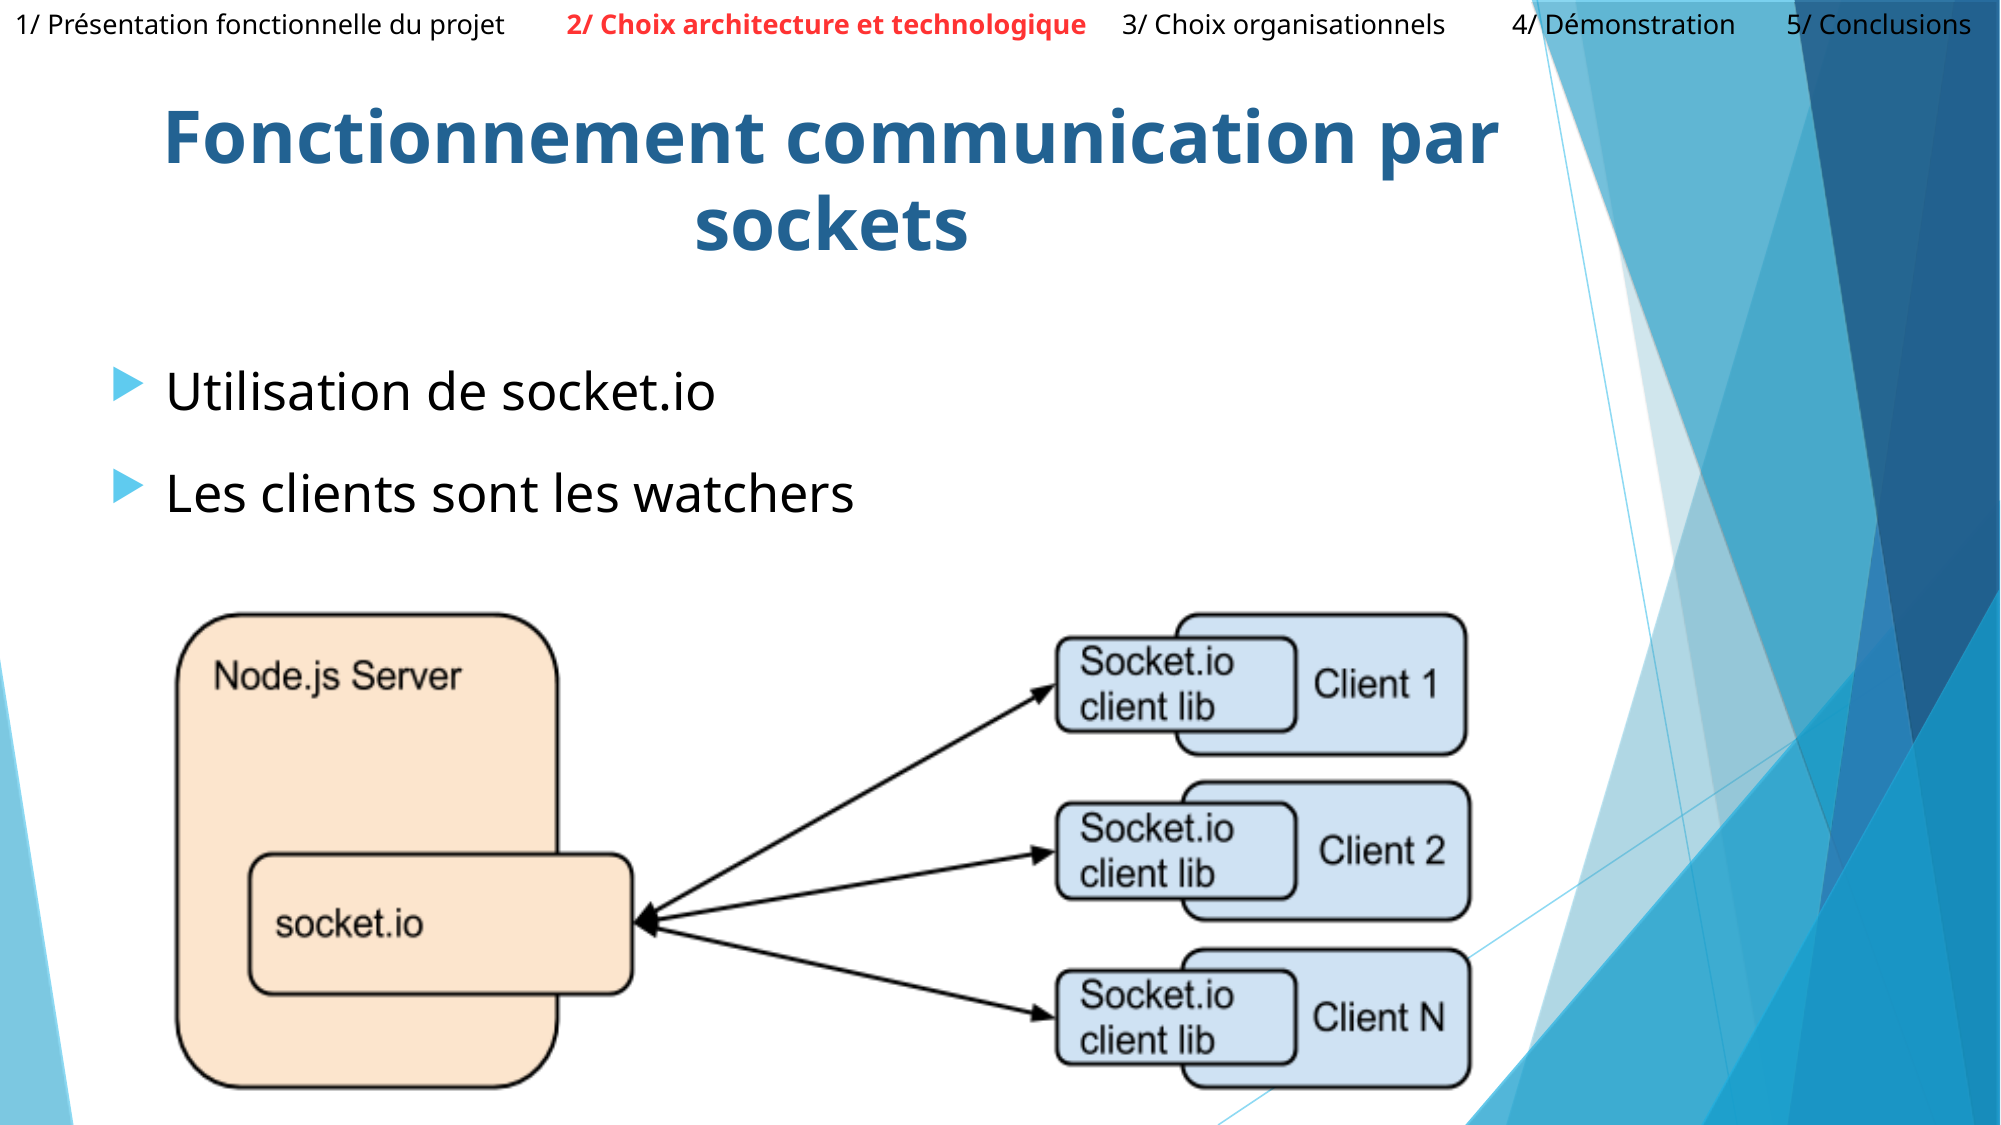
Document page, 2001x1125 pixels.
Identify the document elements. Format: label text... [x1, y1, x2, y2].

picture [118, 578, 1520, 1125]
list Fonctionnement communication par sockets Utilisation de socket.io Les clients sont les watchers [94, 82, 1570, 1125]
text_box 1/ Présentation fonctionnelle du projet 2/ Choix architecture et technologique 3/ Choix organisationnels 4/ Démonstration 5/ Conclusions [0, 0, 2000, 48]
